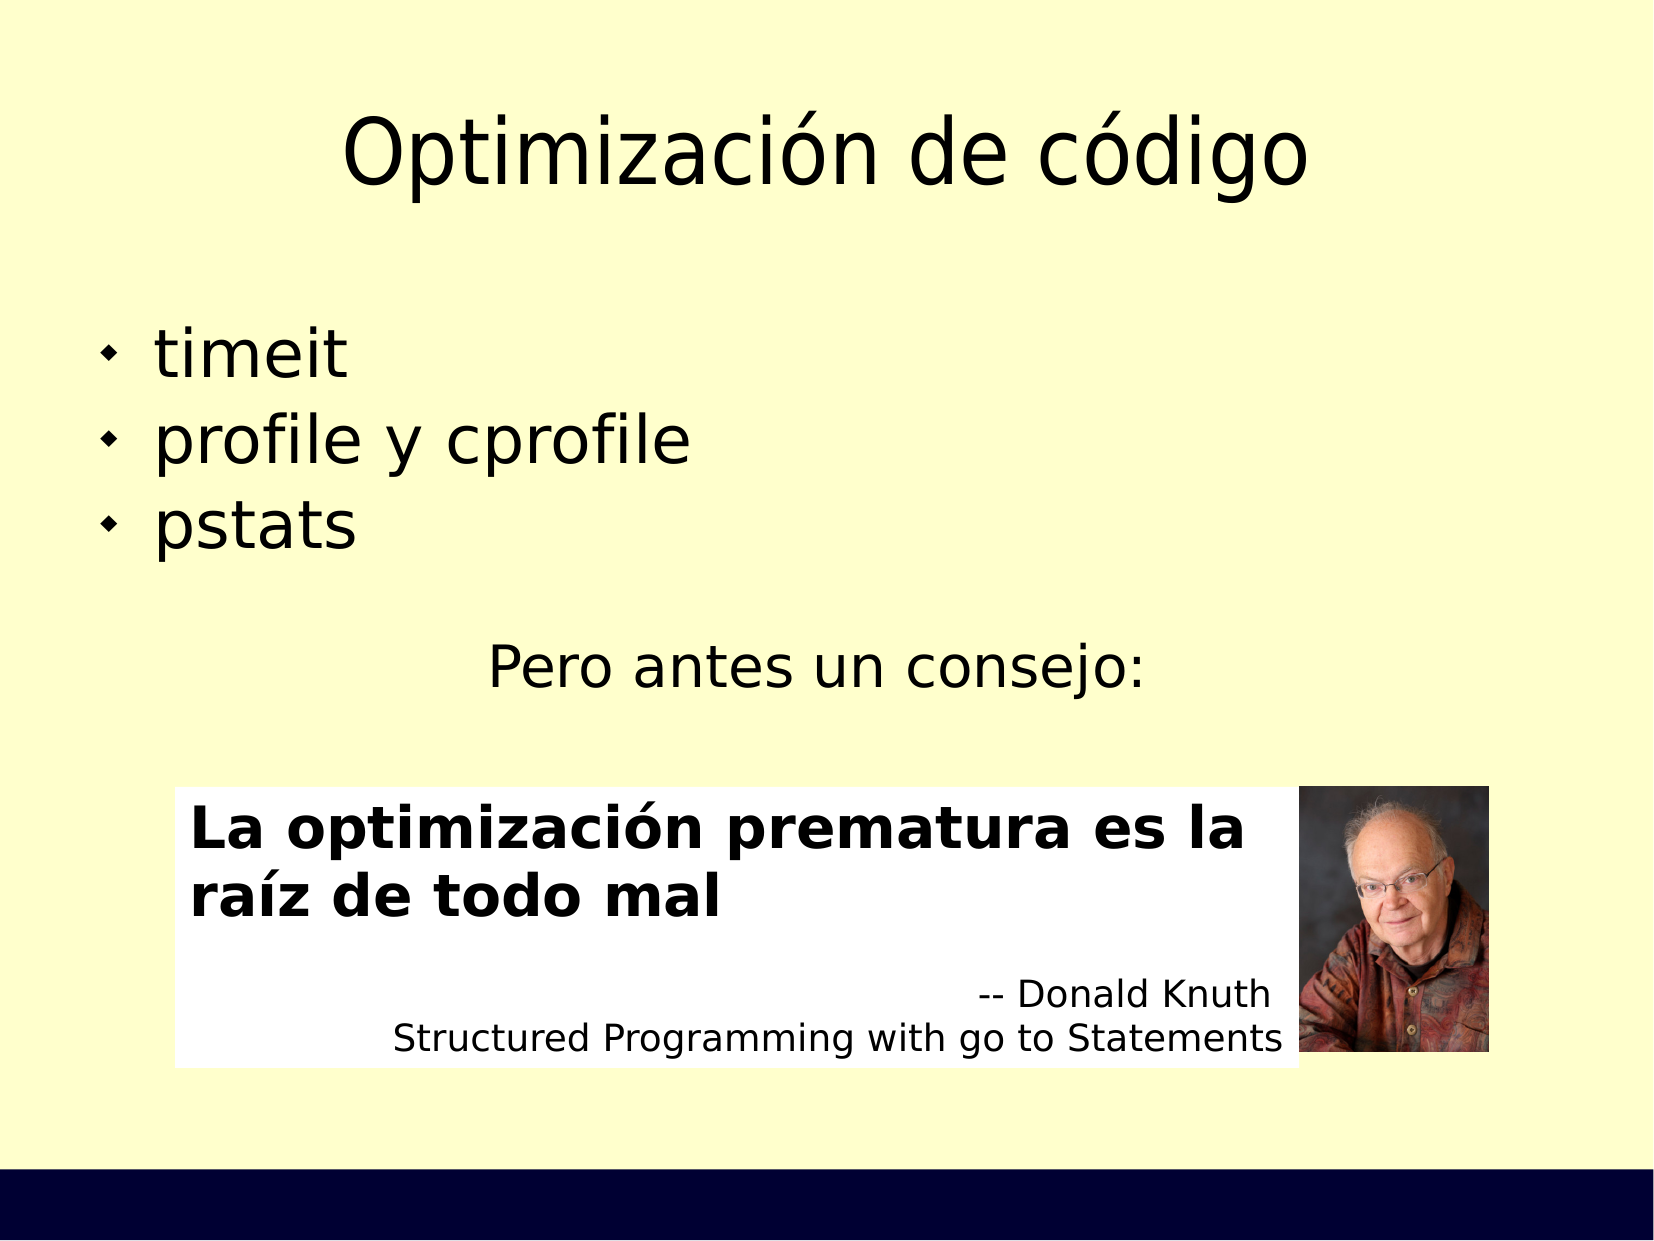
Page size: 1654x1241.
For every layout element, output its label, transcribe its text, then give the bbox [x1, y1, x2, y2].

text_box La optimización prematura es la raíz de todo mal -- Donald Knuth Structured Programming with go to Statements [175, 786, 1300, 1068]
title Optimización de código [82, 49, 1571, 257]
list timeit profile y cprofile pstats [82, 290, 1538, 591]
text_box Pero antes un consejo: [472, 625, 1164, 709]
picture [1299, 786, 1489, 1052]
